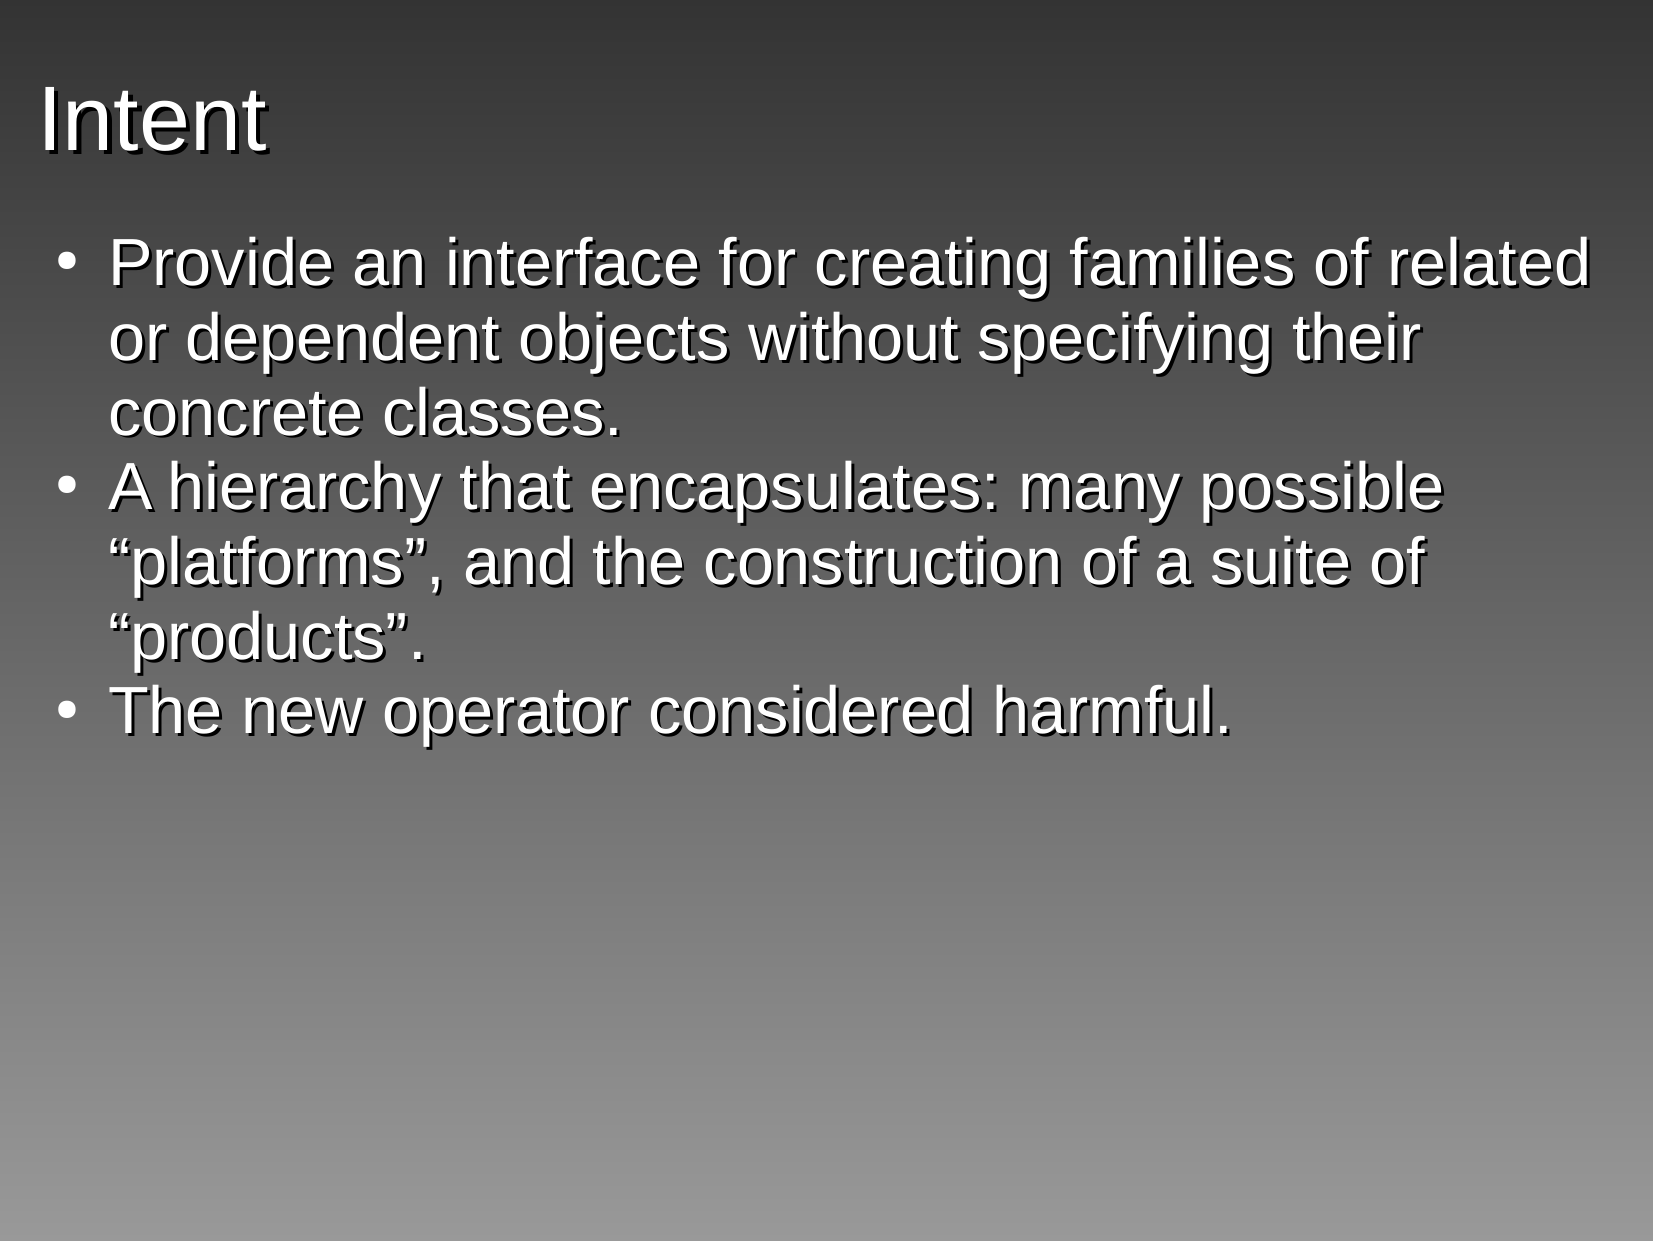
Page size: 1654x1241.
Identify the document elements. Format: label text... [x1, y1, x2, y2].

list Provide an interface for creating families of related or dependent objects without specifying their concrete classes. A hierarchy that encapsulates: many possible “platforms”, and the construction of a suite of “products”. The new operator considered harmful. [37, 225, 1613, 1126]
title Intent [37, 56, 1613, 181]
